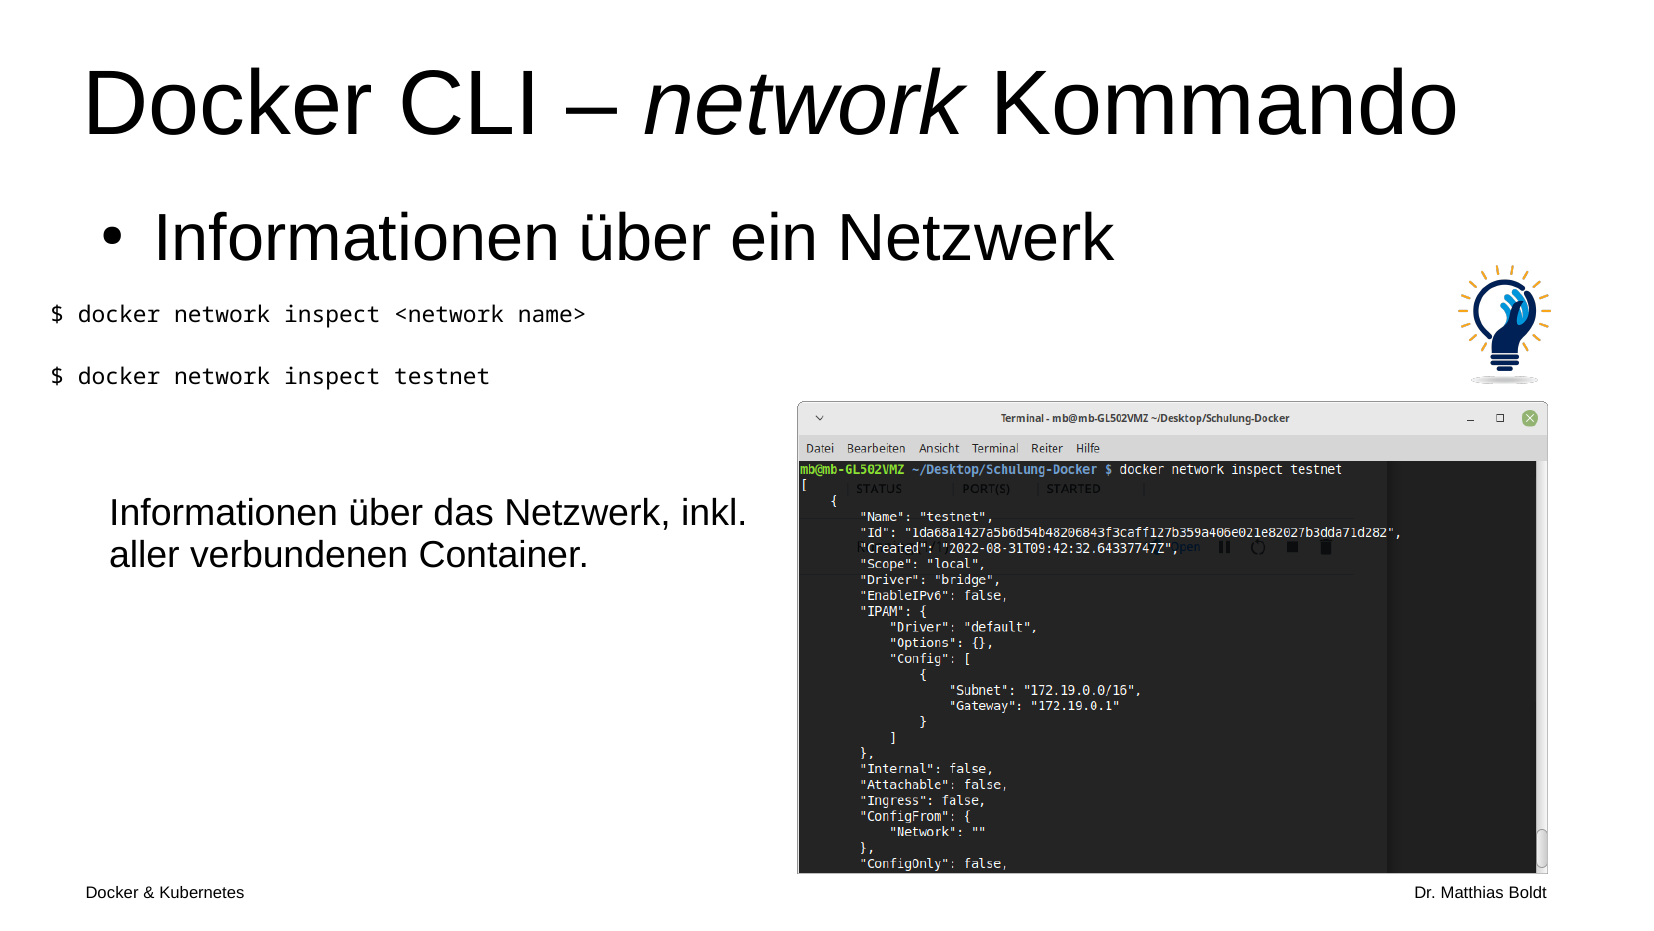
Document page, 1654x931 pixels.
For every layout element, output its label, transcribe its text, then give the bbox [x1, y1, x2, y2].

text_box $ docker network inspect <network name> $ docker network inspect testnet [35, 290, 1347, 390]
text_box Docker & Kubernetes Dr. Matthias Boldt [70, 875, 1563, 910]
title Docker CLI – network Kommando [82, 25, 1571, 181]
picture [797, 401, 1548, 875]
list Informationen über ein Netzwerk [82, 199, 1382, 308]
picture [1458, 265, 1551, 384]
text_box Informationen über das Netzwerk, inkl. aller verbundenen Container. [94, 484, 797, 686]
